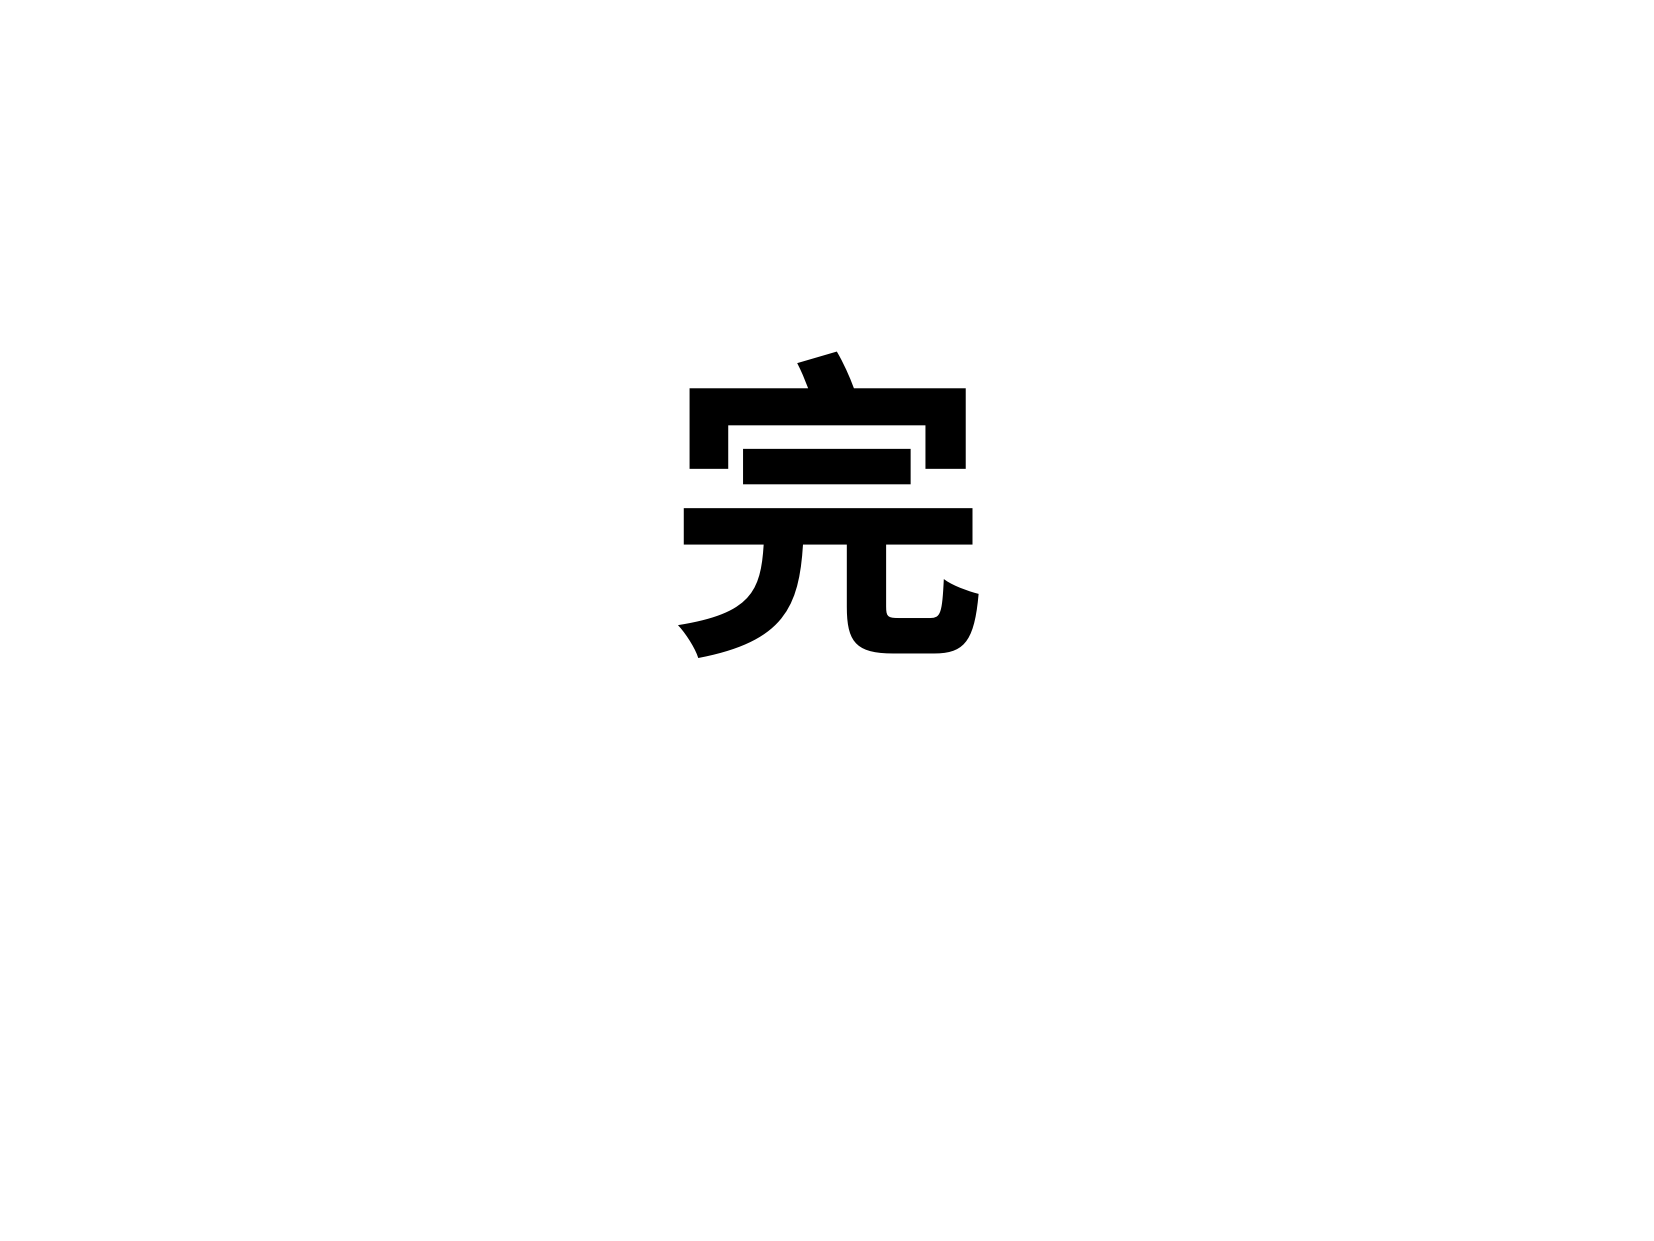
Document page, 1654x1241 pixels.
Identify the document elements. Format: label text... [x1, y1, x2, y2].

text_box 完 [653, 330, 1006, 706]
